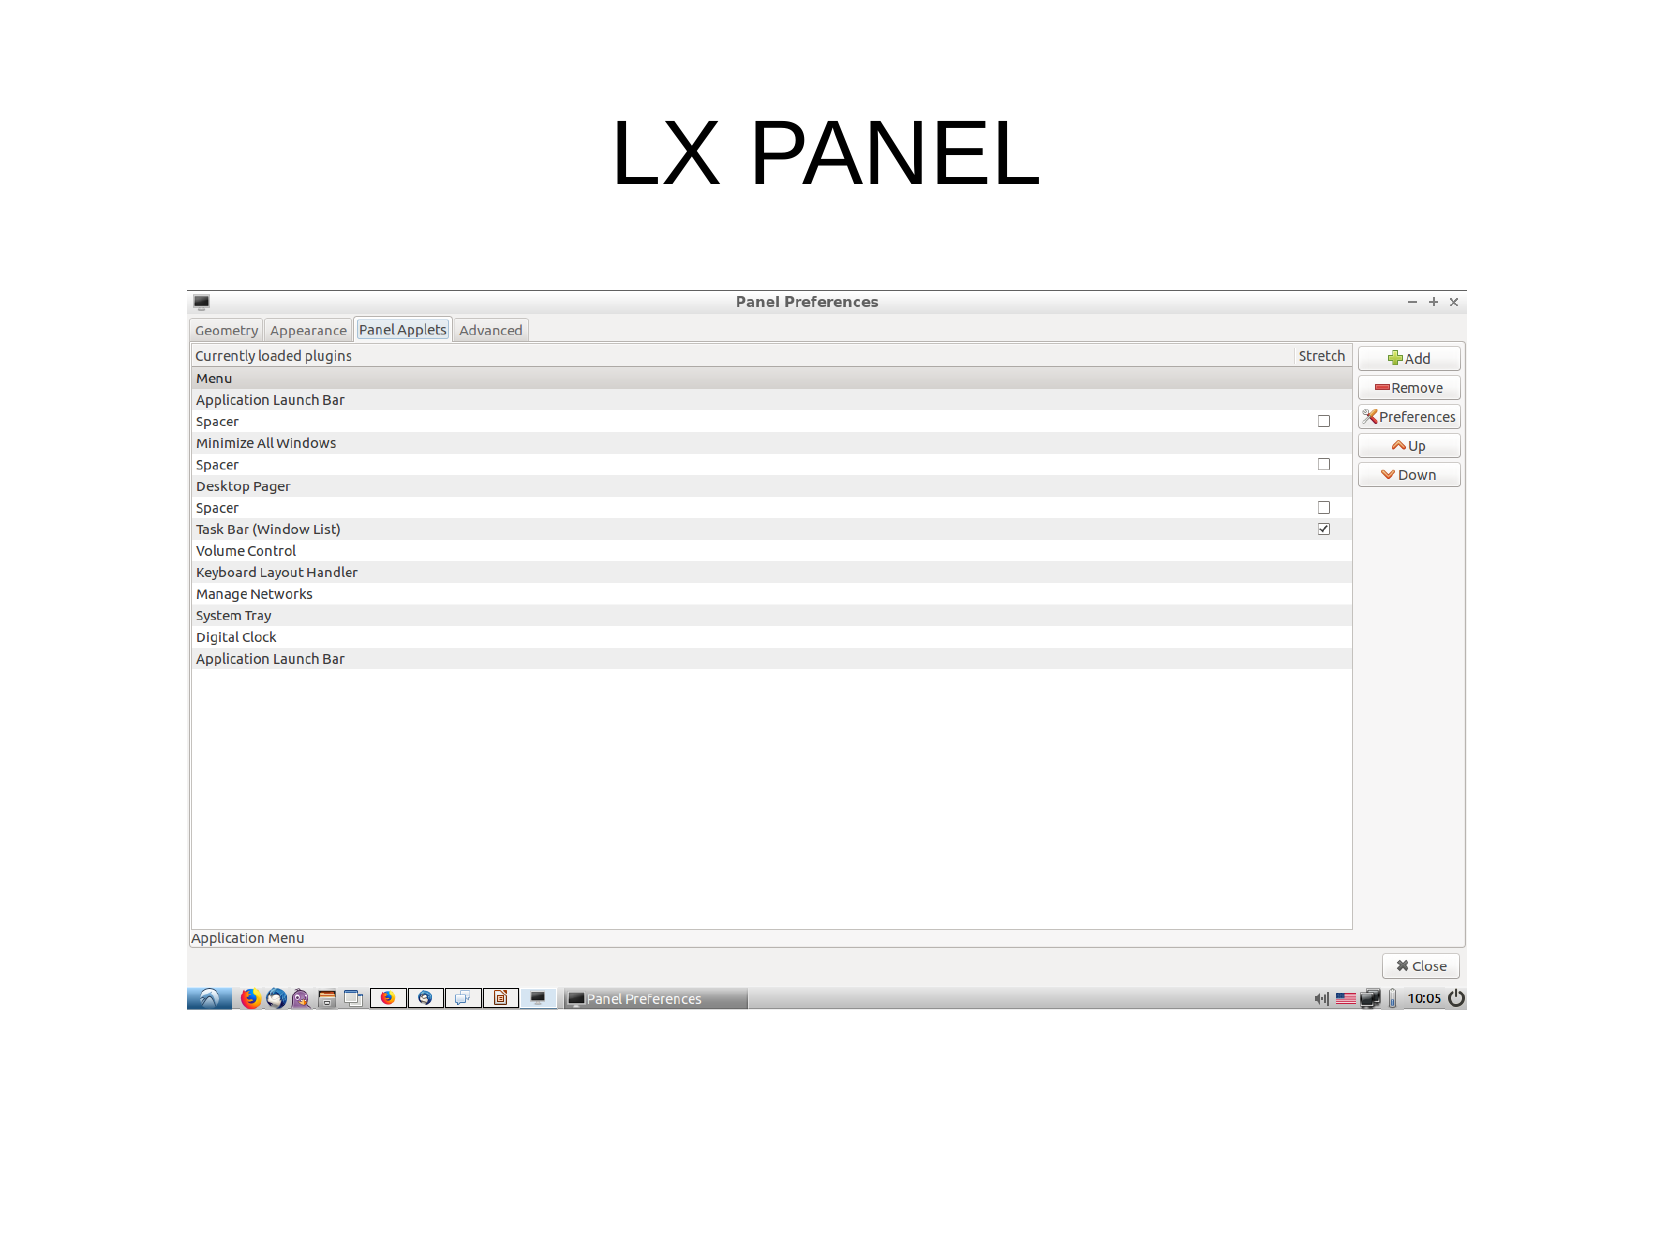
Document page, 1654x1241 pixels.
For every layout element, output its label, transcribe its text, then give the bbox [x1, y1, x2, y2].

picture [187, 290, 1467, 1010]
title LX PANEL [82, 49, 1571, 257]
